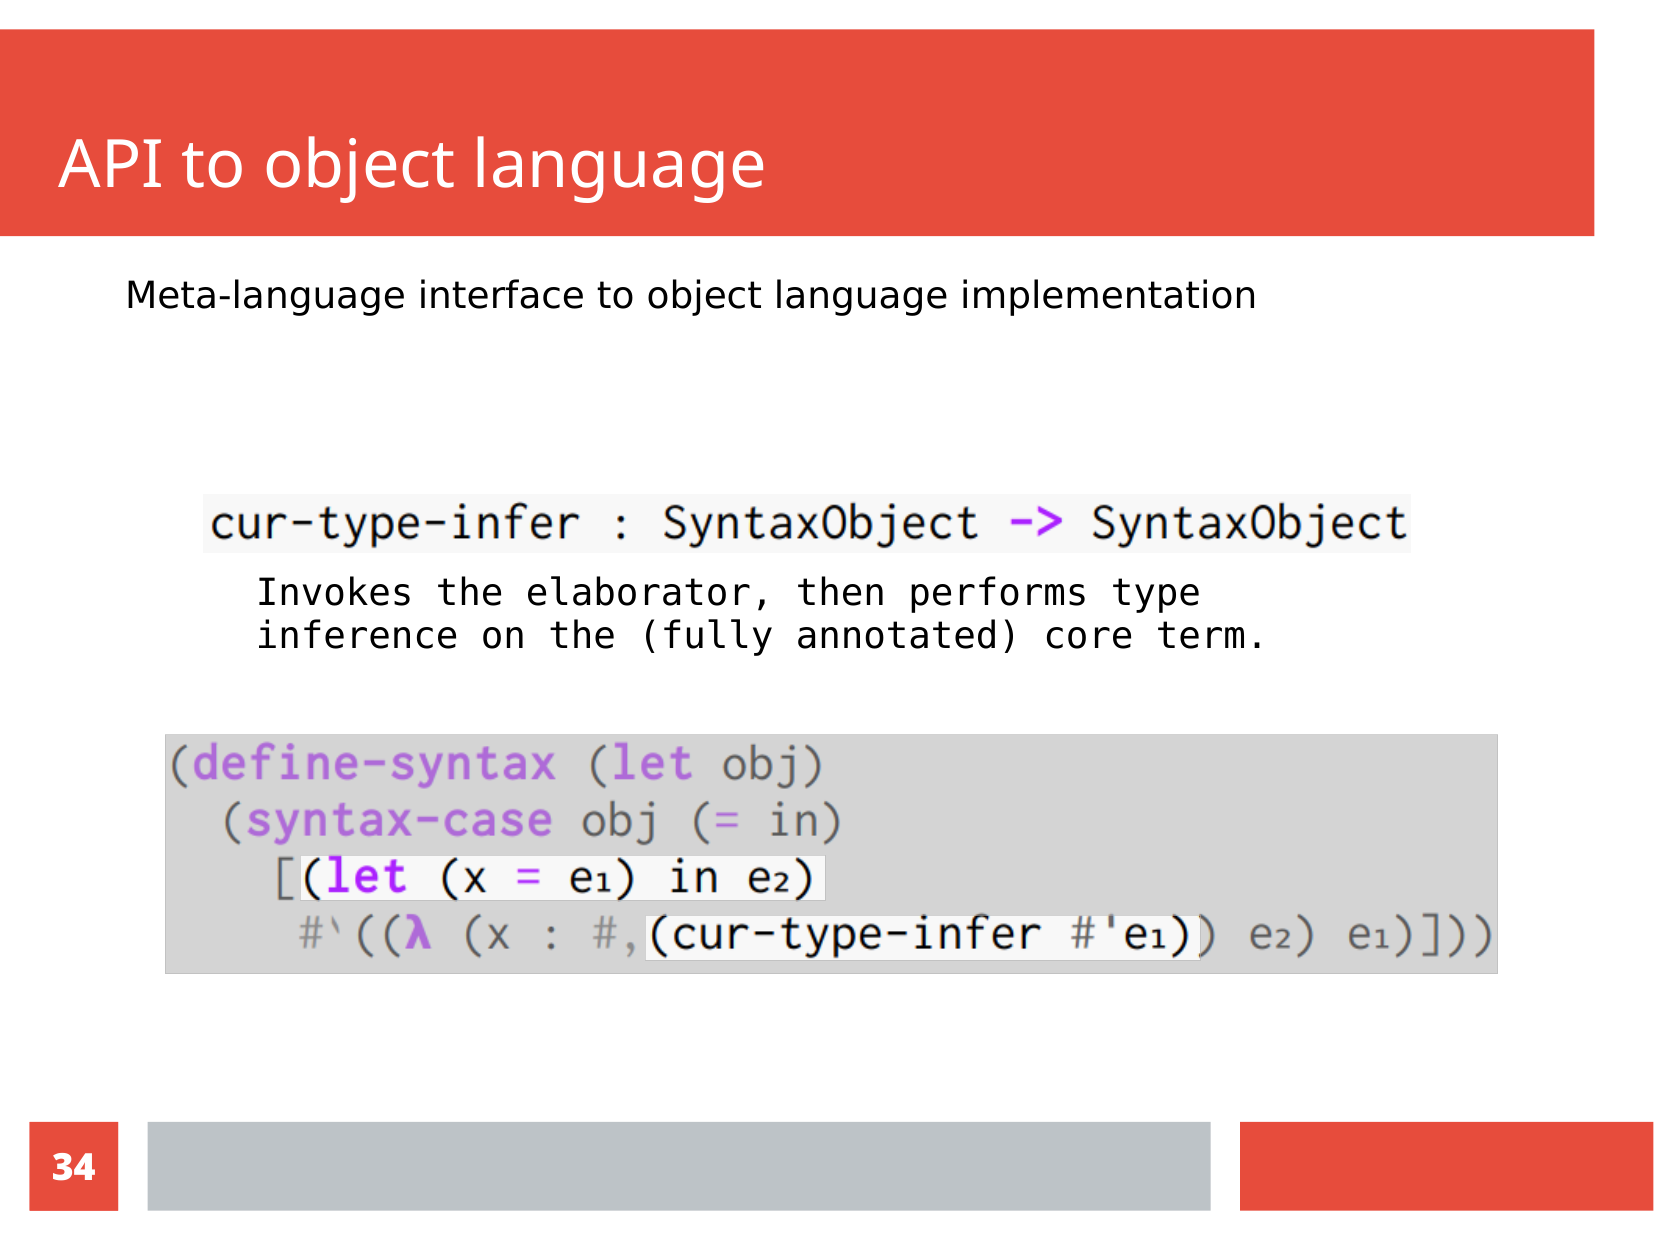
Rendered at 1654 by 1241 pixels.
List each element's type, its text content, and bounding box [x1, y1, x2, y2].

title API to object language [59, 59, 1595, 207]
text_box [165, 734, 1498, 974]
text_box Meta-language interface to object language implementation [75, 266, 1274, 325]
text_box Invokes the elaborator, then performs type inference on the (fully annotated) core term. [241, 563, 1337, 682]
picture [203, 494, 1411, 553]
picture [301, 856, 825, 900]
picture [646, 916, 1200, 960]
